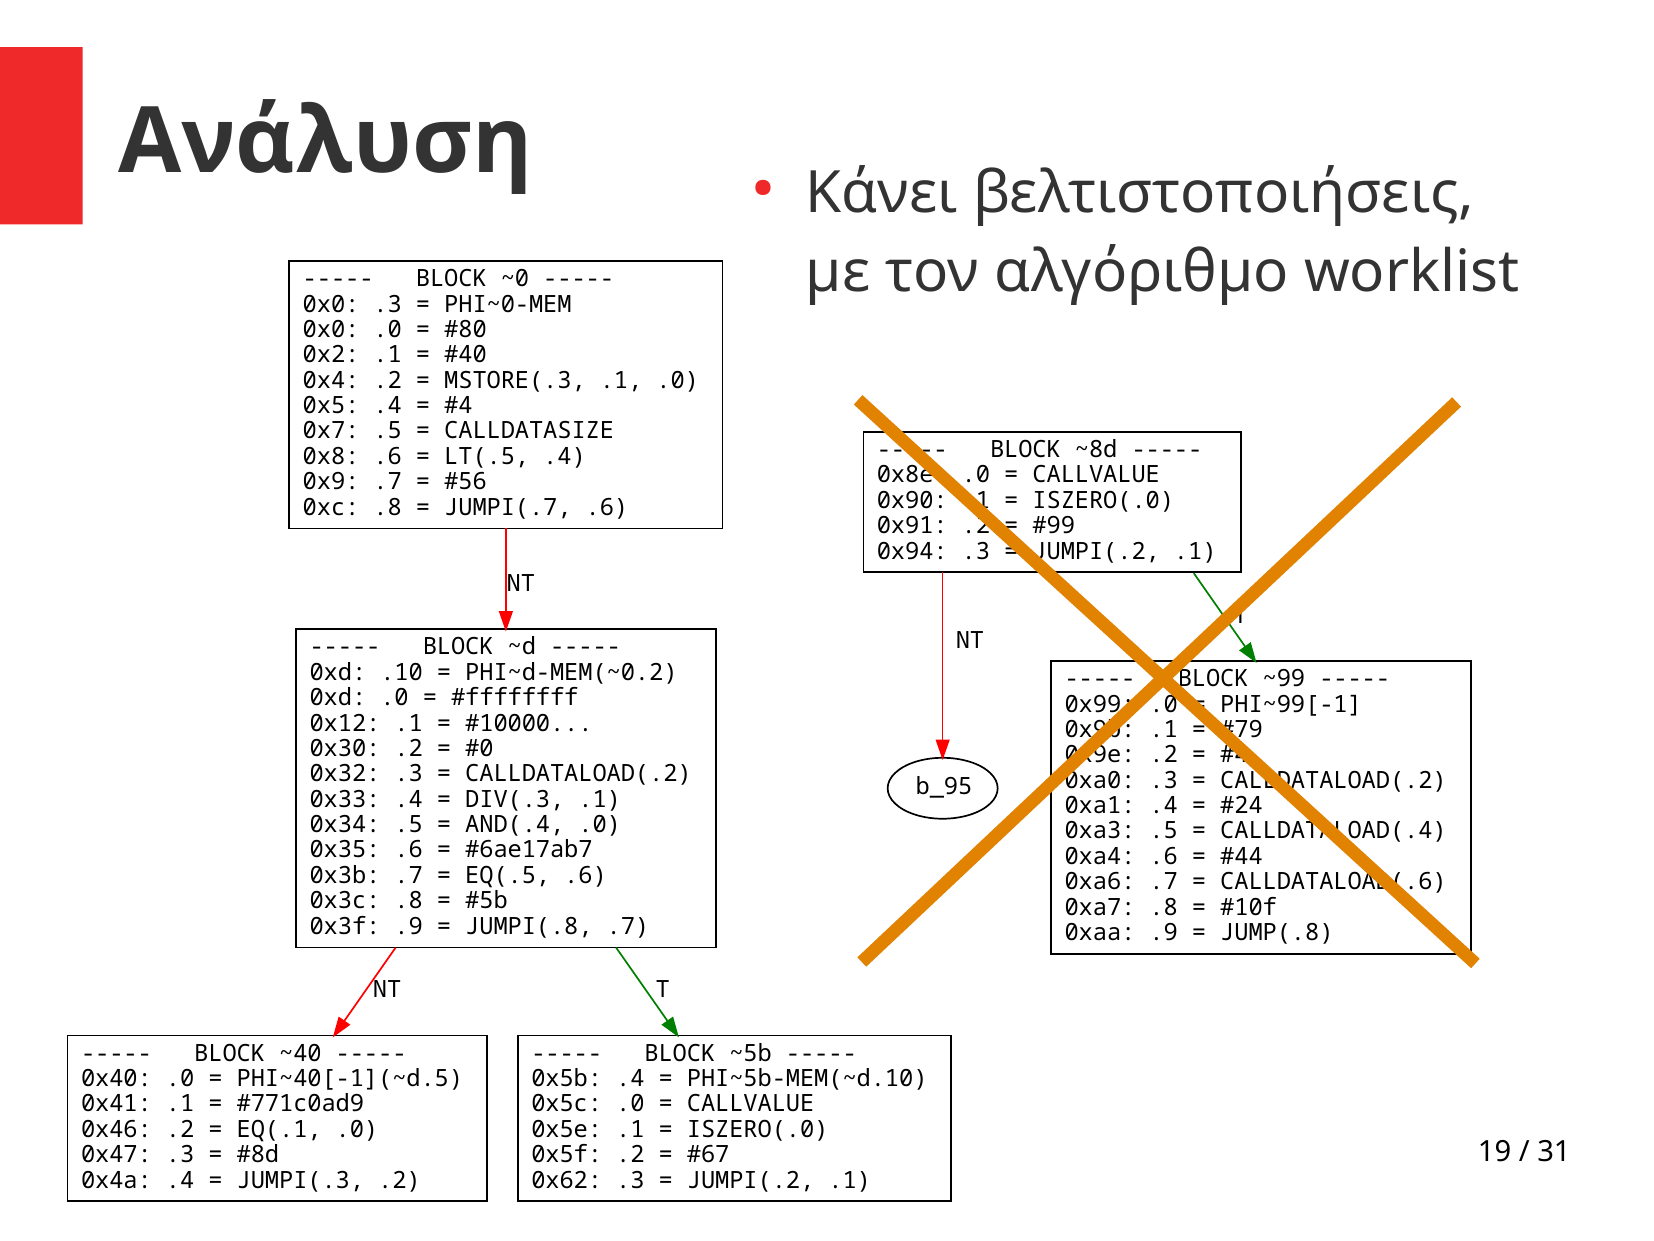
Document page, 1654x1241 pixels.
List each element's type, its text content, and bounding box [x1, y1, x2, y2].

title Ανάλυση [118, 33, 1571, 240]
list Κάνει βελτιστοποιήσεις, με τον αλγόριθμο worklist [735, 150, 1591, 240]
picture [60, 240, 1591, 1210]
